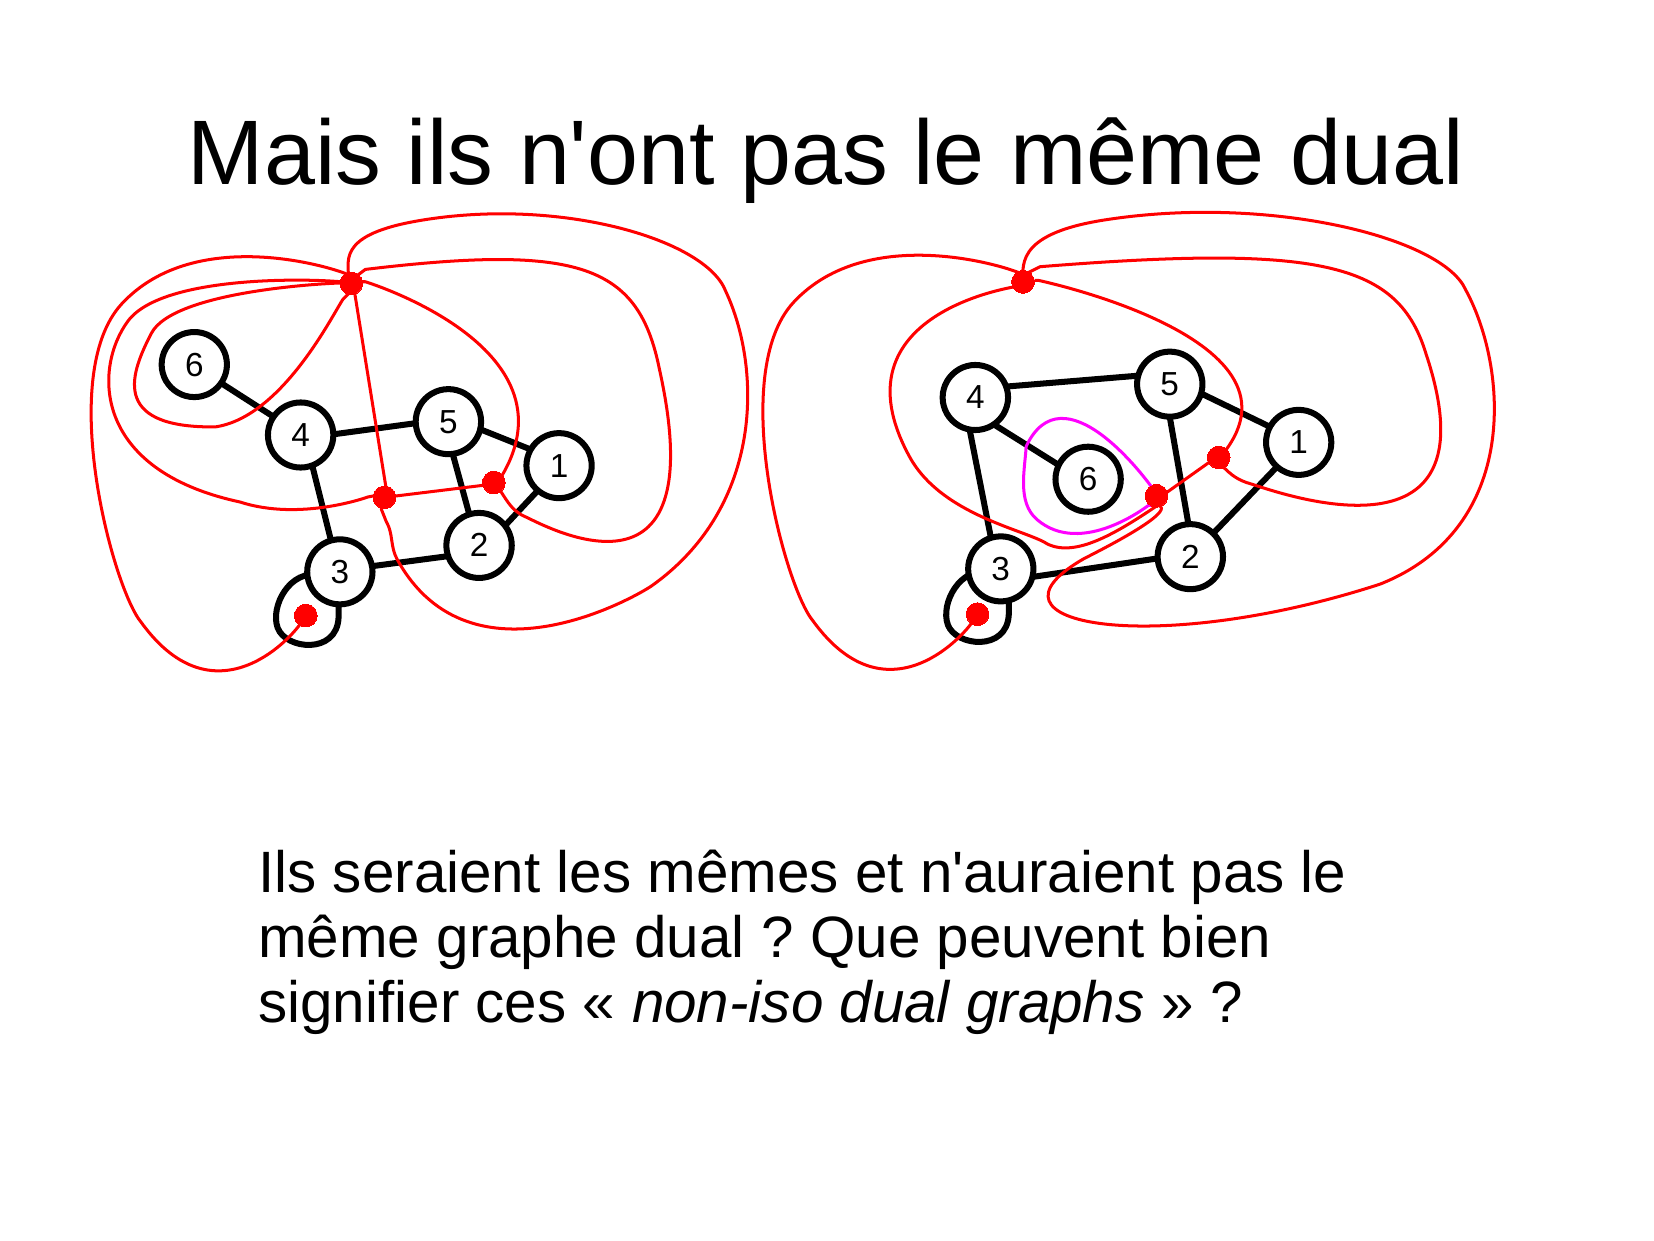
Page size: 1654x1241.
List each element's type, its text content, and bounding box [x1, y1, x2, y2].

text_box 6 [1055, 446, 1121, 512]
text_box Ils seraient les mêmes et n'auraient pas le même graphe dual ? Que peuvent bien signifier ces « non-iso dual graphs » ? [243, 702, 1531, 1043]
text_box [966, 602, 989, 626]
text_box 4 [267, 402, 334, 468]
title Mais ils n'ont pas le même dual [351, 216, 688, 257]
text_box 2 [446, 512, 512, 578]
text_box 1 [526, 433, 592, 499]
text_box 5 [1137, 351, 1203, 417]
text_box 4 [942, 364, 1009, 431]
text_box [1145, 484, 1168, 508]
text_box 6 [161, 332, 227, 398]
text_box [373, 486, 396, 509]
text_box [482, 471, 506, 494]
text_box 5 [415, 389, 482, 455]
text_box [1011, 270, 1035, 294]
text_box [339, 272, 363, 295]
text_box 3 [307, 539, 373, 605]
text_box 3 [968, 536, 1034, 602]
text_box [294, 604, 318, 627]
text_box 2 [1157, 524, 1224, 590]
text_box [1207, 446, 1231, 469]
title Mais ils n'ont pas le même dual [82, 49, 1571, 257]
text_box 1 [1266, 409, 1332, 475]
title Mais ils n'ont pas le même dual [1029, 214, 1424, 257]
